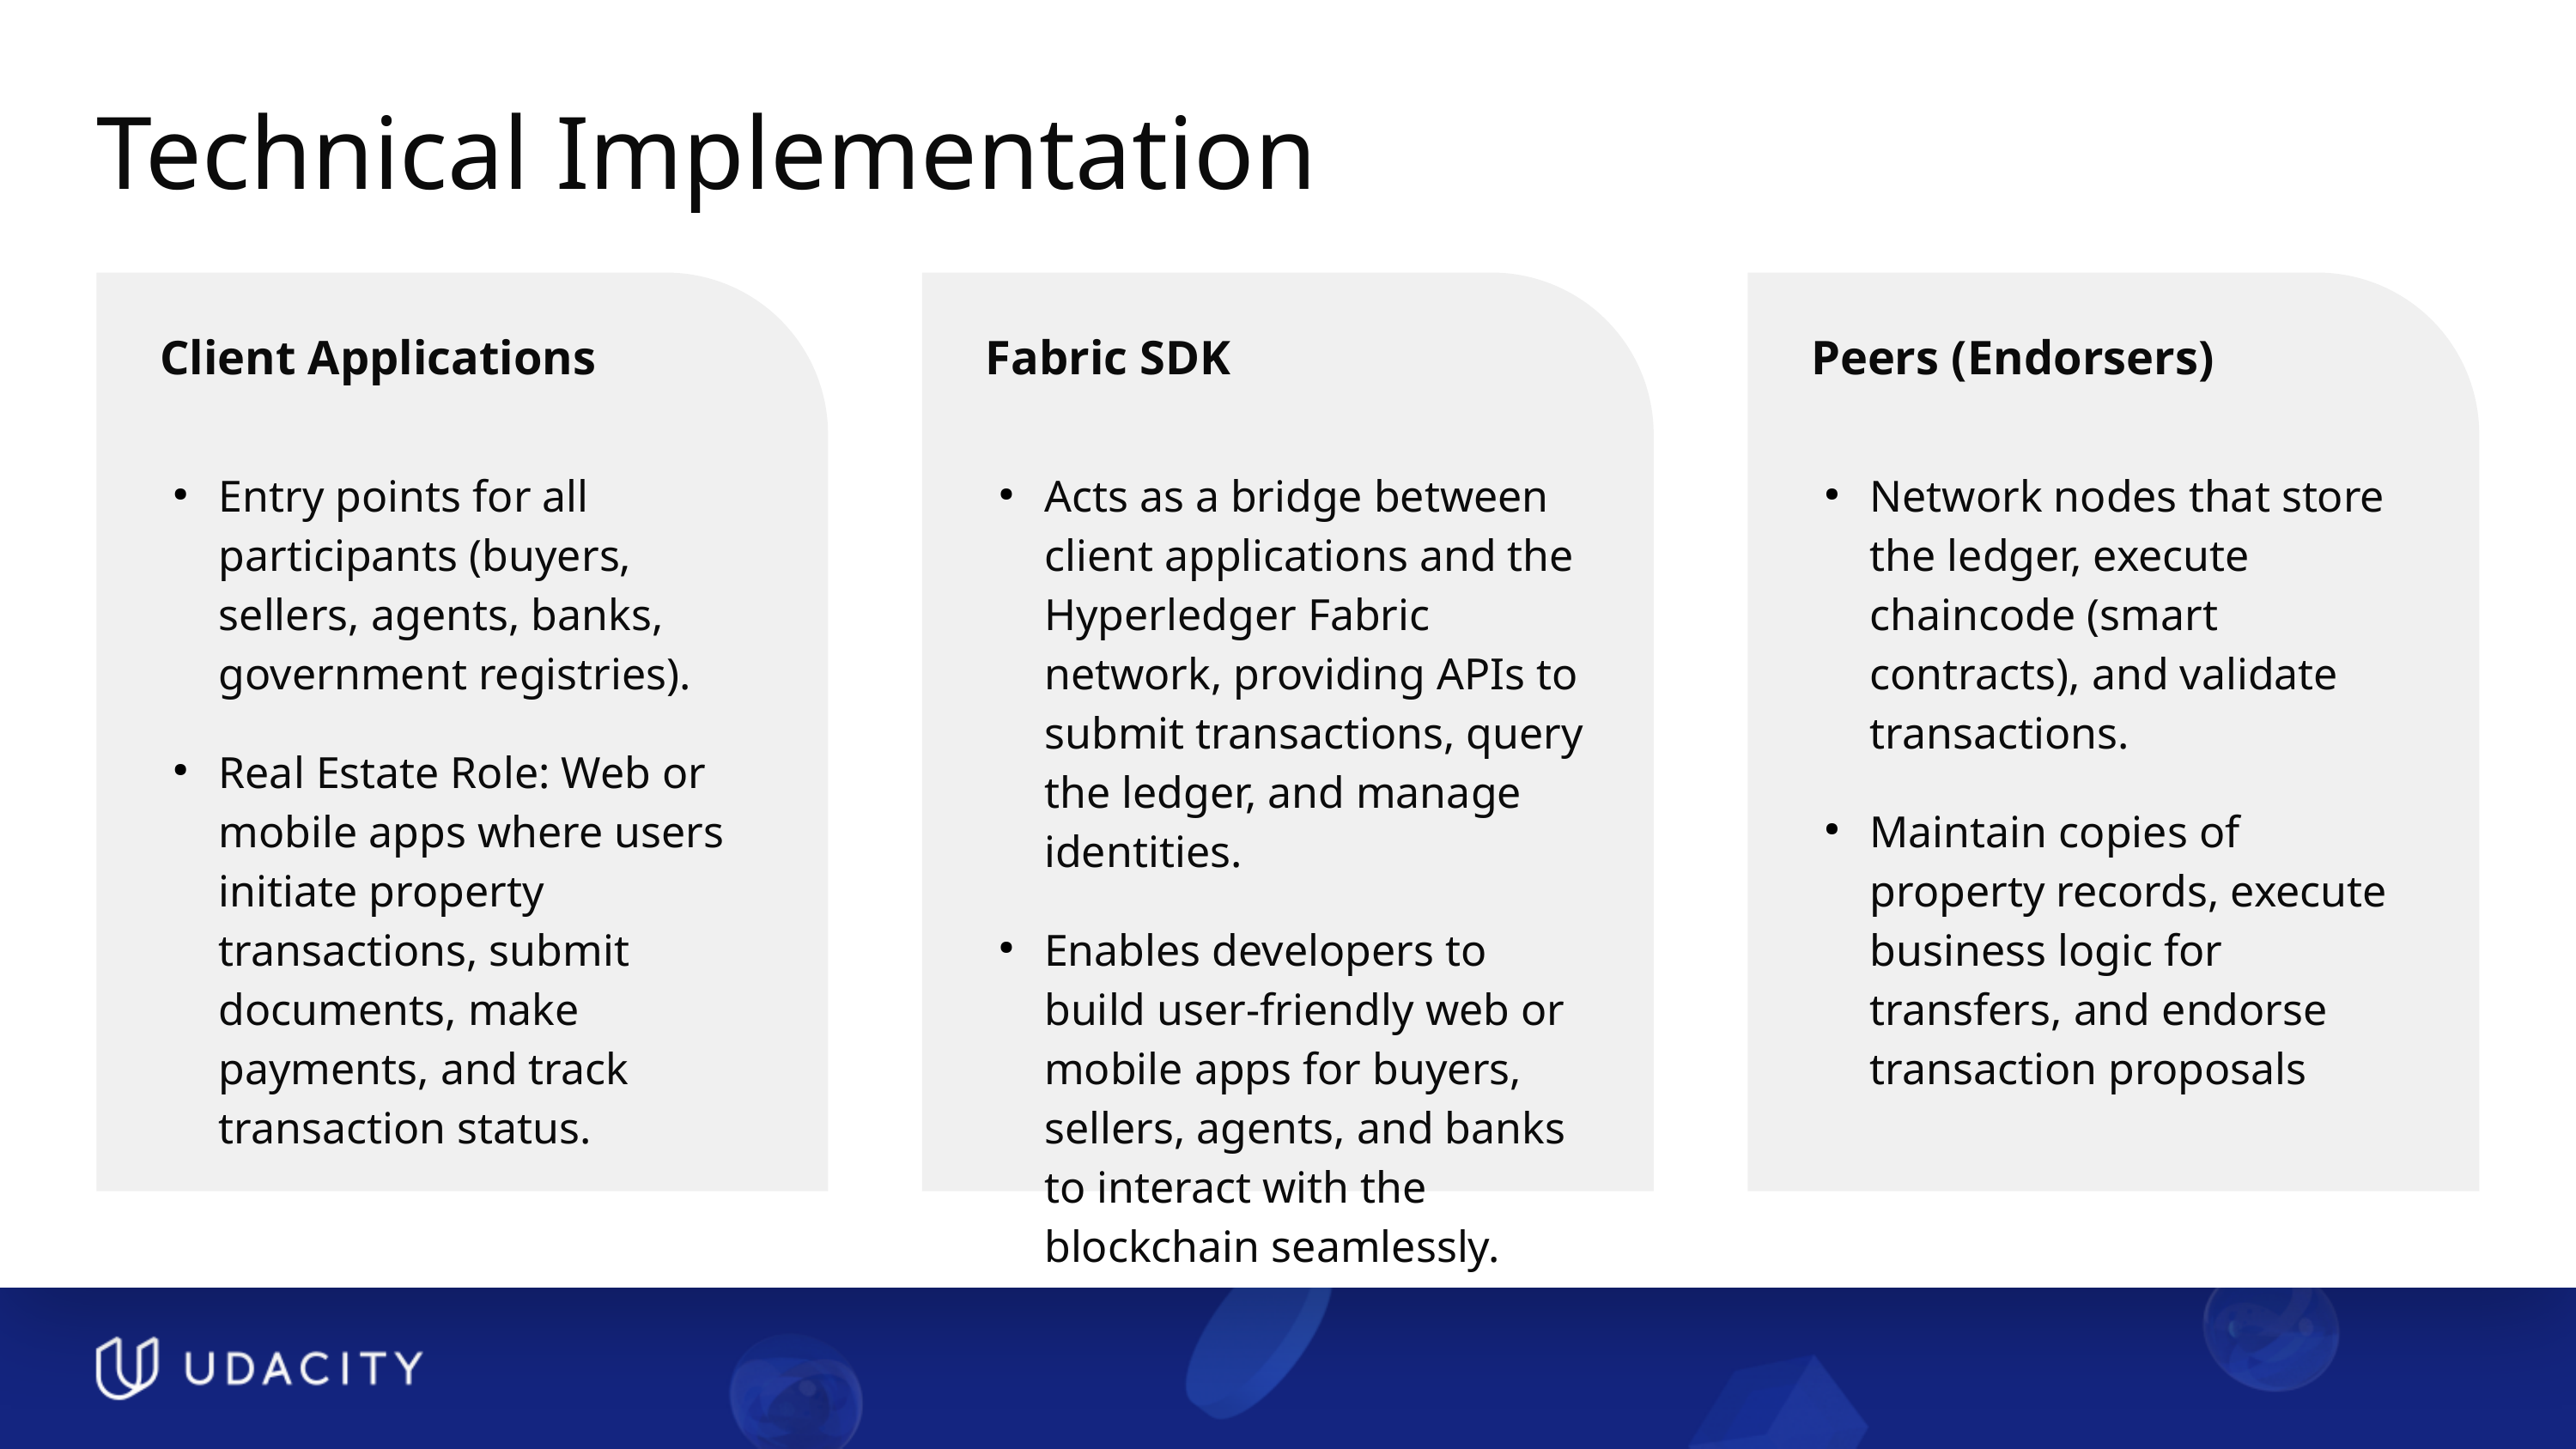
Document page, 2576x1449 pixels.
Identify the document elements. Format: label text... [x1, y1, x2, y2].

subtitle Fabric SDK [985, 319, 1591, 415]
list Entry points for all participants (buyers, sellers, agents, banks, government registries). Real Estate Role: Web or mobile apps where users initiate property transactions, submit documents, make payments, and track transaction status. [157, 461, 768, 1224]
picture [0, 1288, 2576, 1449]
list Acts as a bridge between client applications and the Hyperledger Fabric network, providing APIs to submit transactions, query the ledger, and manage identities. Enables developers to build user-friendly web or mobile apps for buyers, sellers, agents, and banks to interact with the blockchain seamlessly. [983, 461, 1593, 1094]
title Technical Implementation [96, 43, 2480, 256]
list Network nodes that store the ledger, execute chaincode (smart contracts), and validate transactions. Maintain copies of property records, execute business logic for transfers, and endorse transaction proposals [1808, 461, 2419, 1160]
subtitle Peers (Endorsers) [1811, 319, 2416, 415]
subtitle Client Applications [160, 319, 765, 415]
